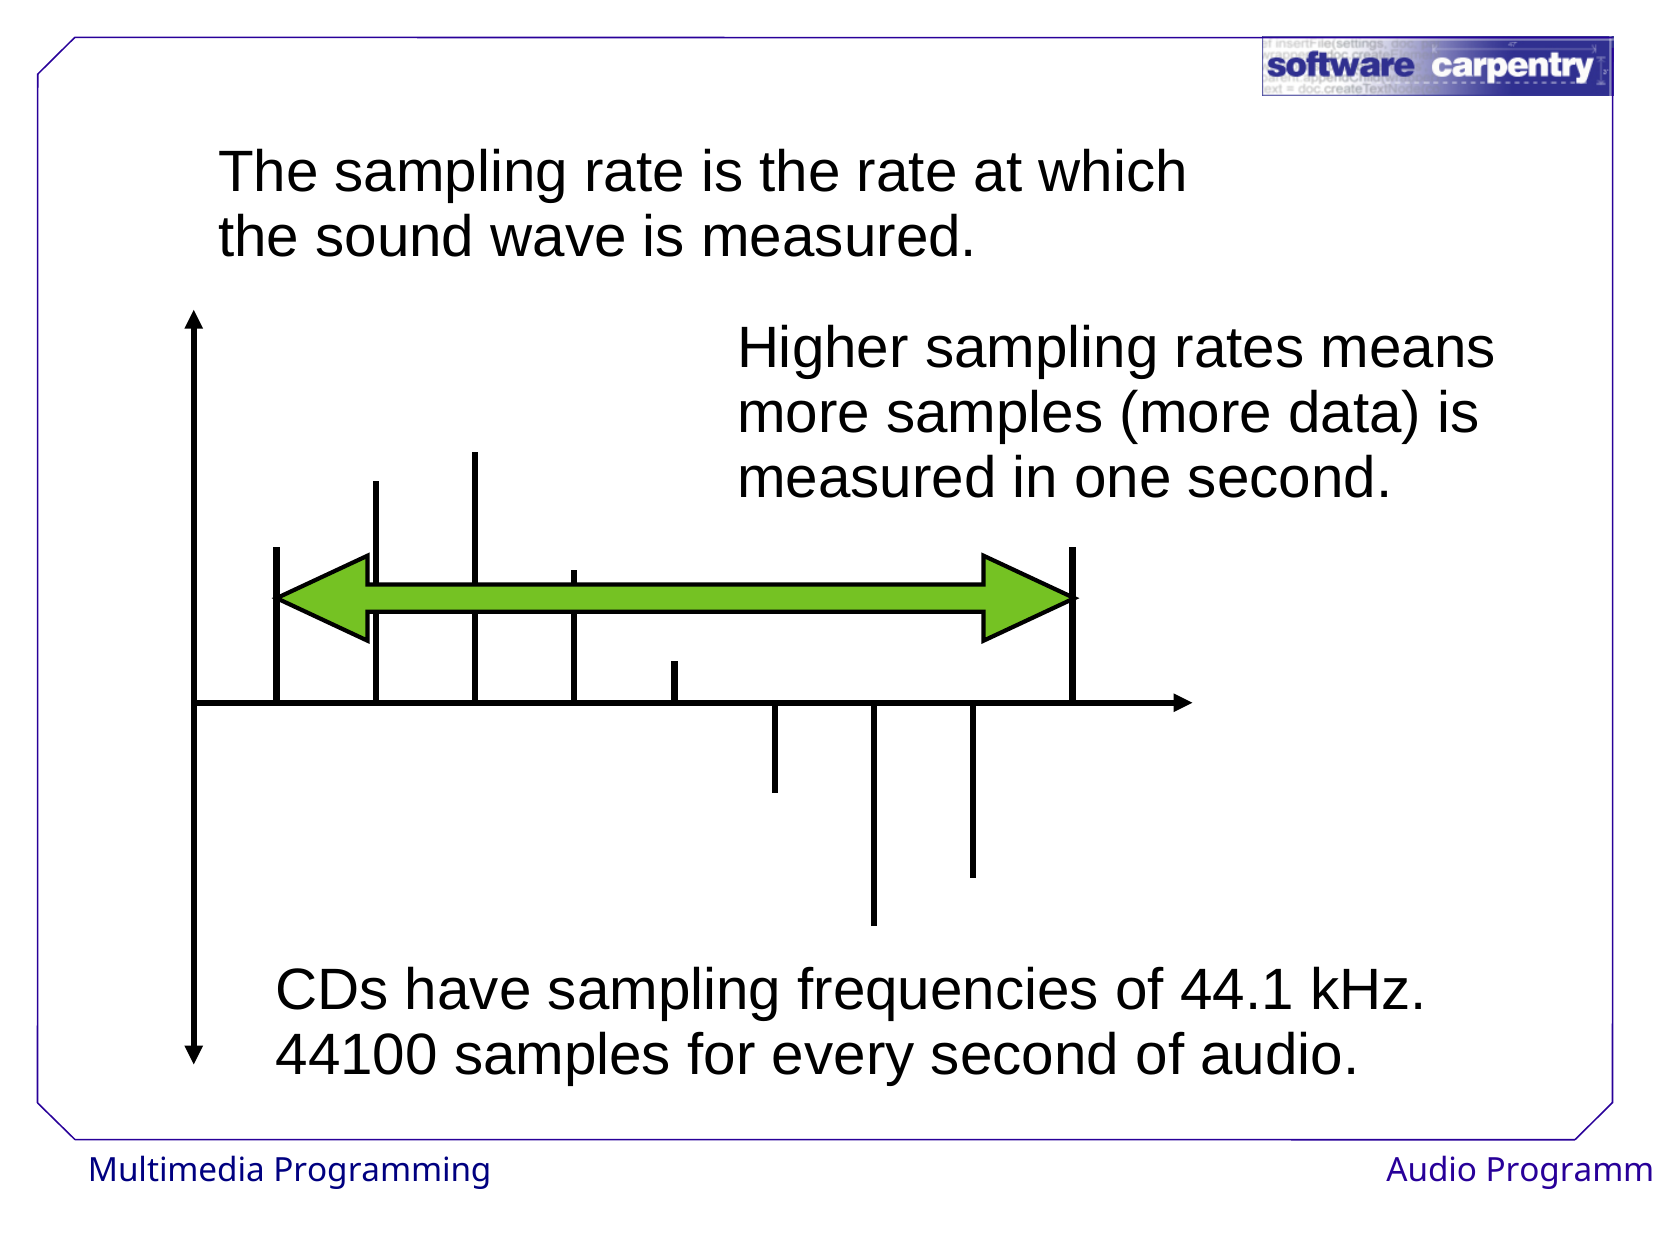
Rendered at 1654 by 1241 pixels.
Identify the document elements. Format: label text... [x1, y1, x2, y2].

text_box [276, 555, 1075, 641]
text_box CDs have sampling frequencies of 44.1 kHz. 44100 samples for every second of audio. [275, 950, 1612, 1094]
text_box Higher sampling rates means more samples (more data) is measured in one second. [737, 308, 1504, 518]
picture [1262, 36, 1614, 96]
text_box The sampling rate is the rate at which the sound wave is measured. [218, 132, 1254, 276]
